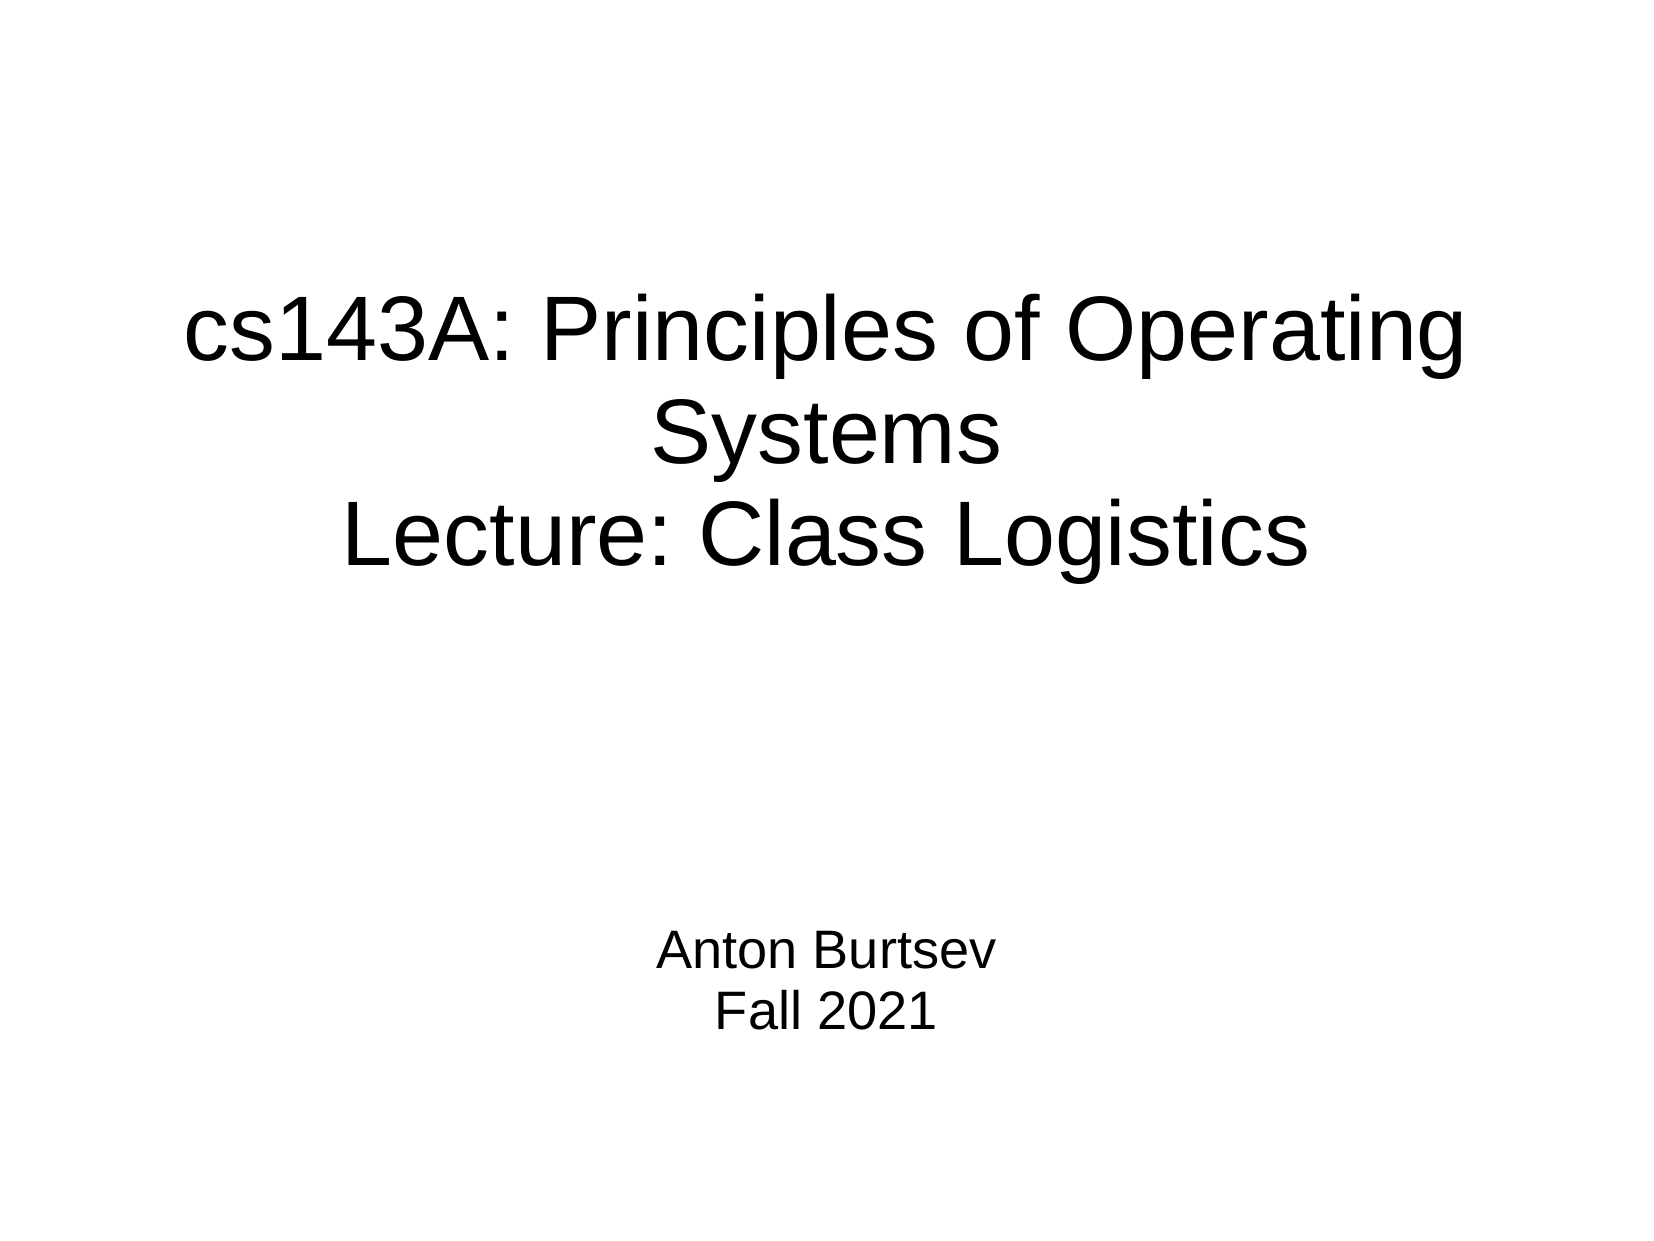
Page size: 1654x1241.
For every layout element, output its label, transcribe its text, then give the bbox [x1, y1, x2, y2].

subtitle Anton Burtsev Fall 2021 [82, 637, 1571, 1109]
title cs143A: Principles of Operating Systems Lecture: Class Logistics [82, 113, 1571, 637]
